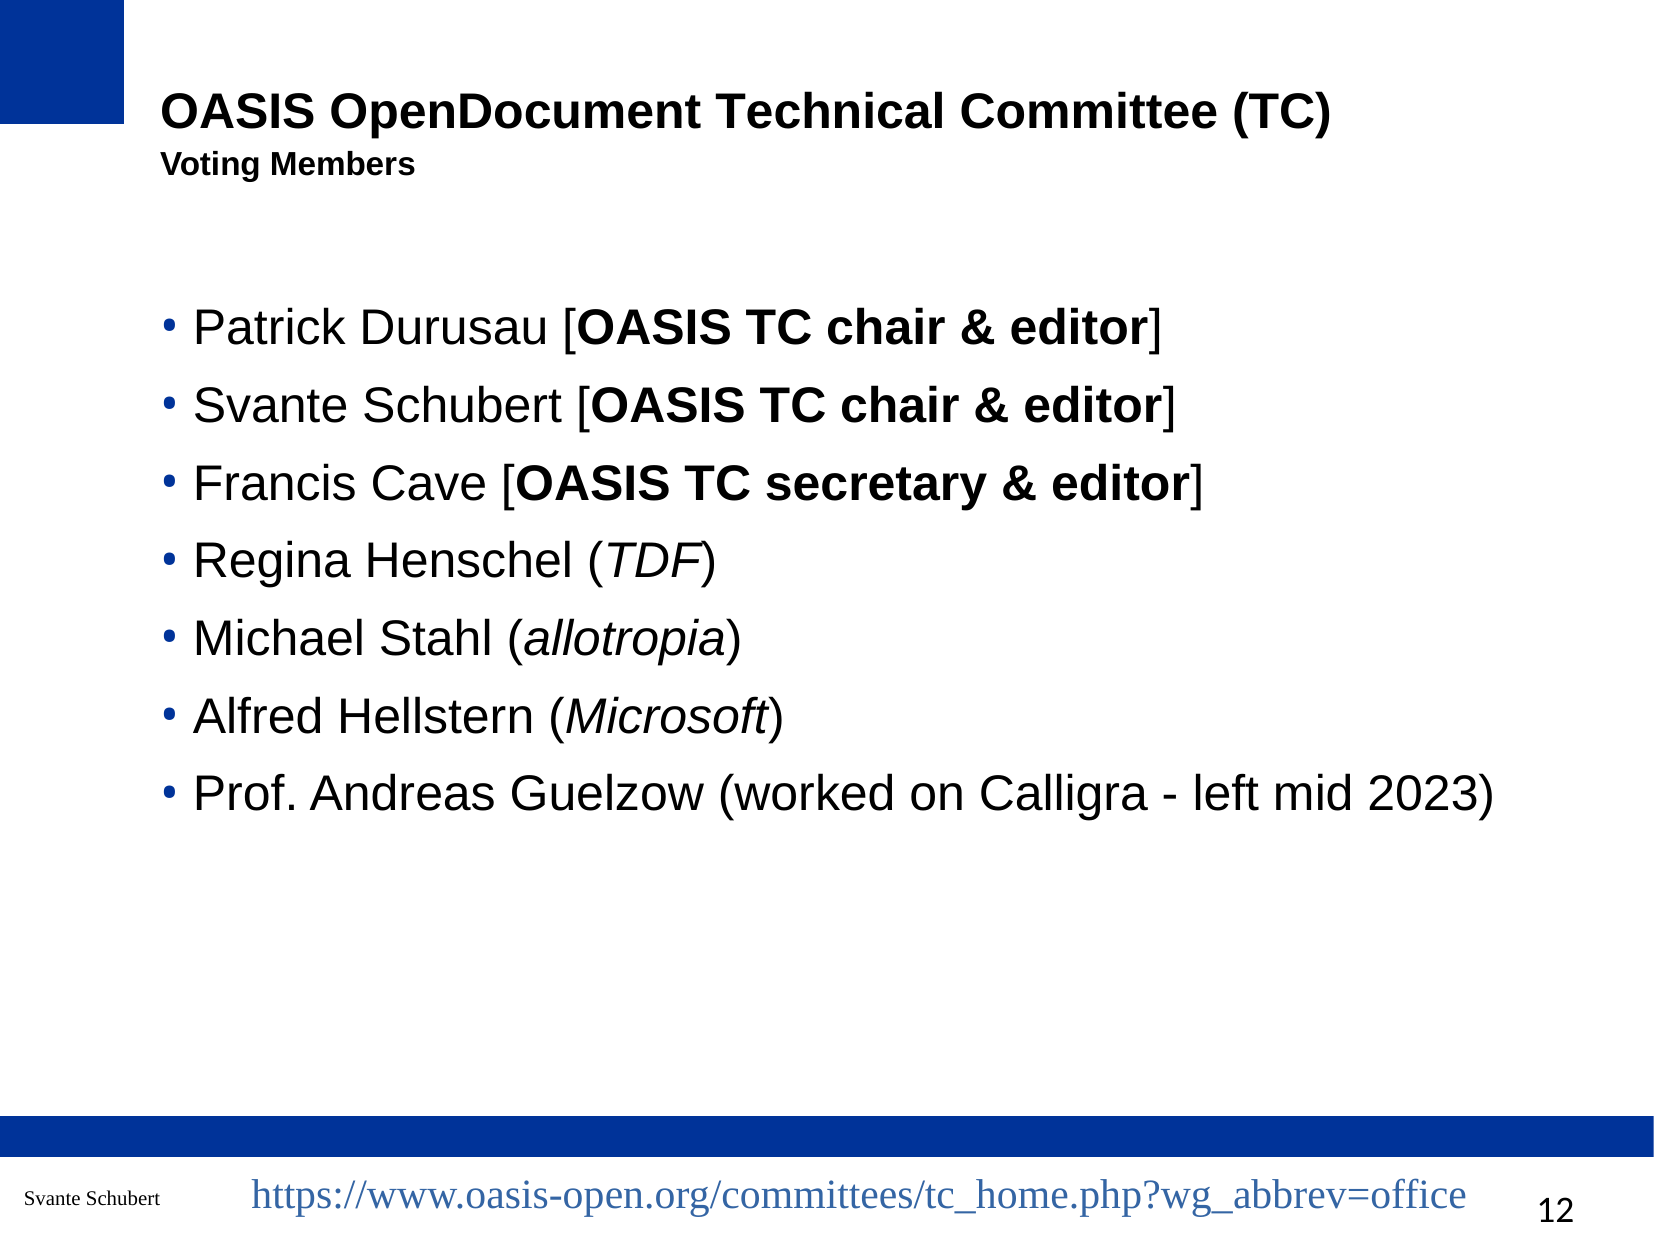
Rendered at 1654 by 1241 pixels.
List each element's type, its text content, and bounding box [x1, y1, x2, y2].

title OASIS OpenDocument Technical Committee (TC) Voting Members [160, 74, 1530, 242]
text_box Svante Schubert [24, 1187, 191, 1219]
text_box https://www.oasis-open.org/committees/tc_home.php?wg_abbrev=office [191, 1166, 1539, 1241]
list Patrick Durusau [OASIS TC chair & editor] Svante Schubert [OASIS TC chair & editor] Francis Cave [OASIS TC secretary & editor] Regina Henschel (TDF) Michael Stahl (allotropia) Alfred Hellstern (Microsoft) Prof. Andreas Guelzow (worked on Calligra - left mid 2023) [160, 294, 1569, 1114]
